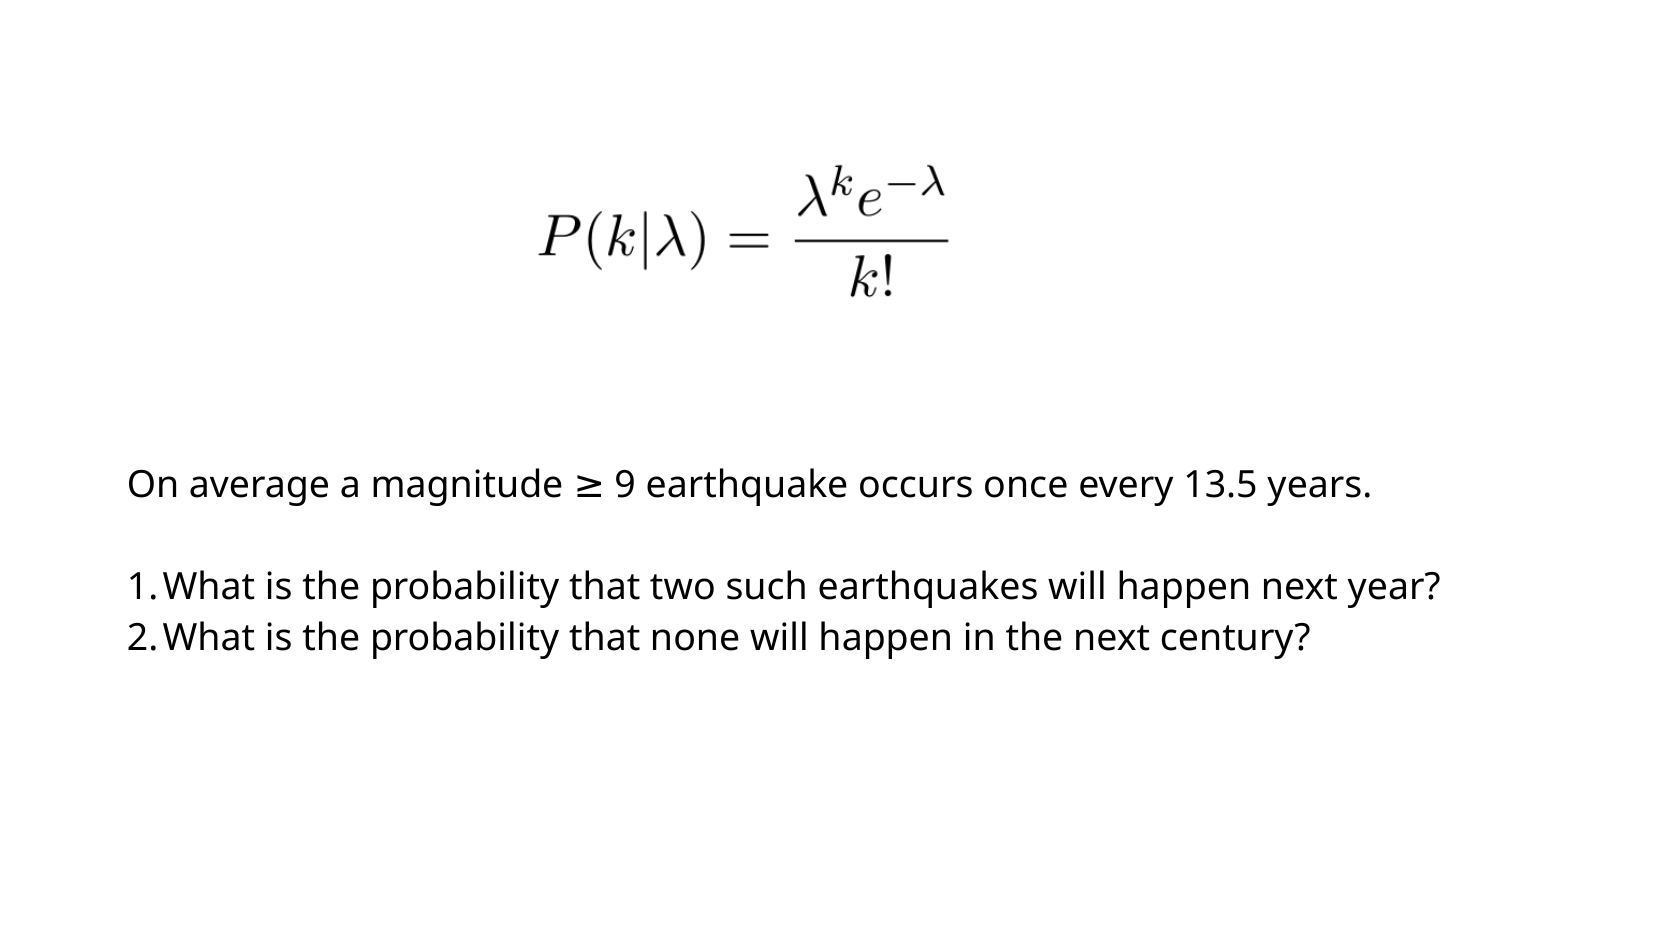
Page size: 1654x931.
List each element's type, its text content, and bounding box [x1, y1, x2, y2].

text_box On average a magnitude ≥ 9 earthquake occurs once every 13.5 years. What is the probability that two such earthquakes will happen next year? What is the probability that none will happen in the next century? [112, 450, 1589, 703]
picture [531, 153, 955, 308]
